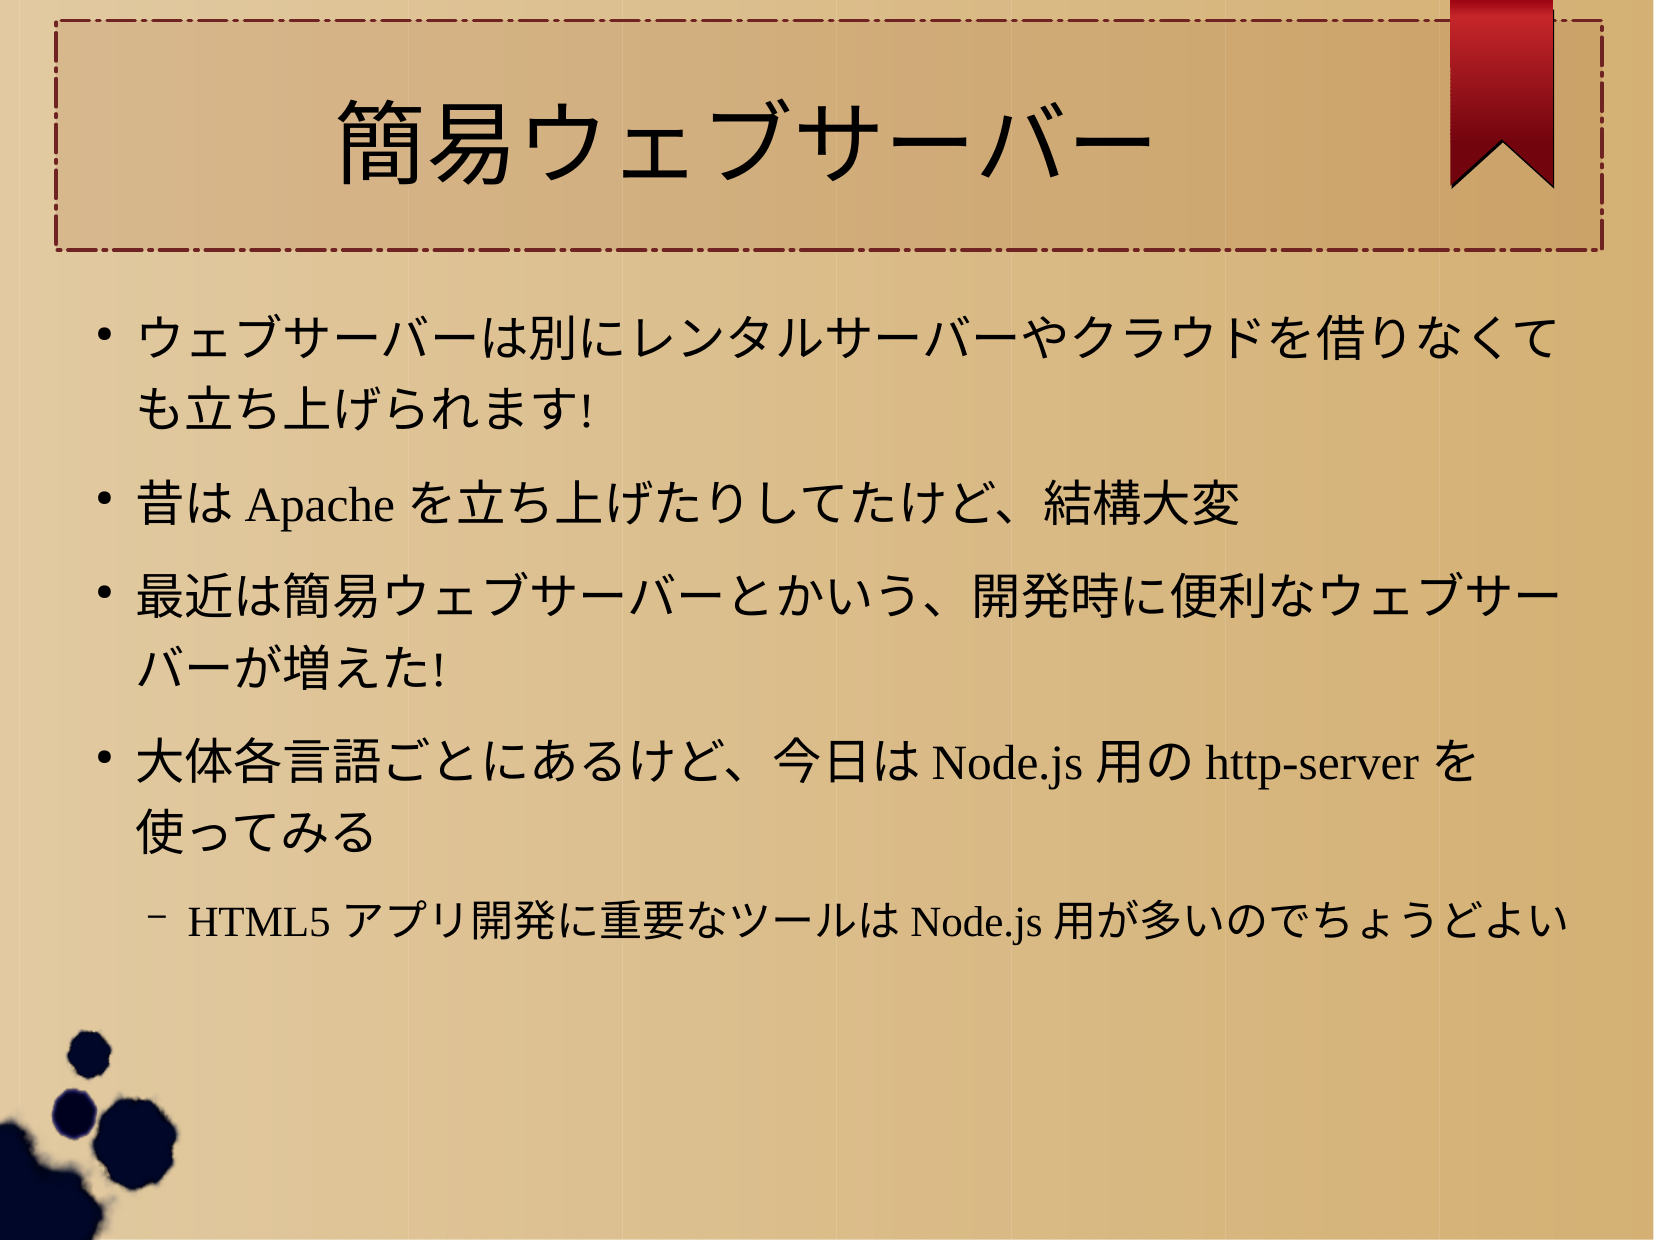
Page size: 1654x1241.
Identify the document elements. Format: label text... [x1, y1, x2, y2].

list ウェブサーバーは別にレンタルサーバーやクラウドを借りなくても立ち上げられます! 昔は Apache を立ち上げたりしてたけど、結構大変 最近は簡易ウェブサーバーとかいう、開発時に便利なウェブサーバーが増えた! 大体各言語ごとにあるけど、今日は Node.js 用の http-server を使ってみる HTML5 アプリ開発に重要なツールは Node.js 用が多いのでちょうどよい [82, 299, 1571, 1019]
title 簡易ウェブサーバー [82, 47, 1412, 229]
